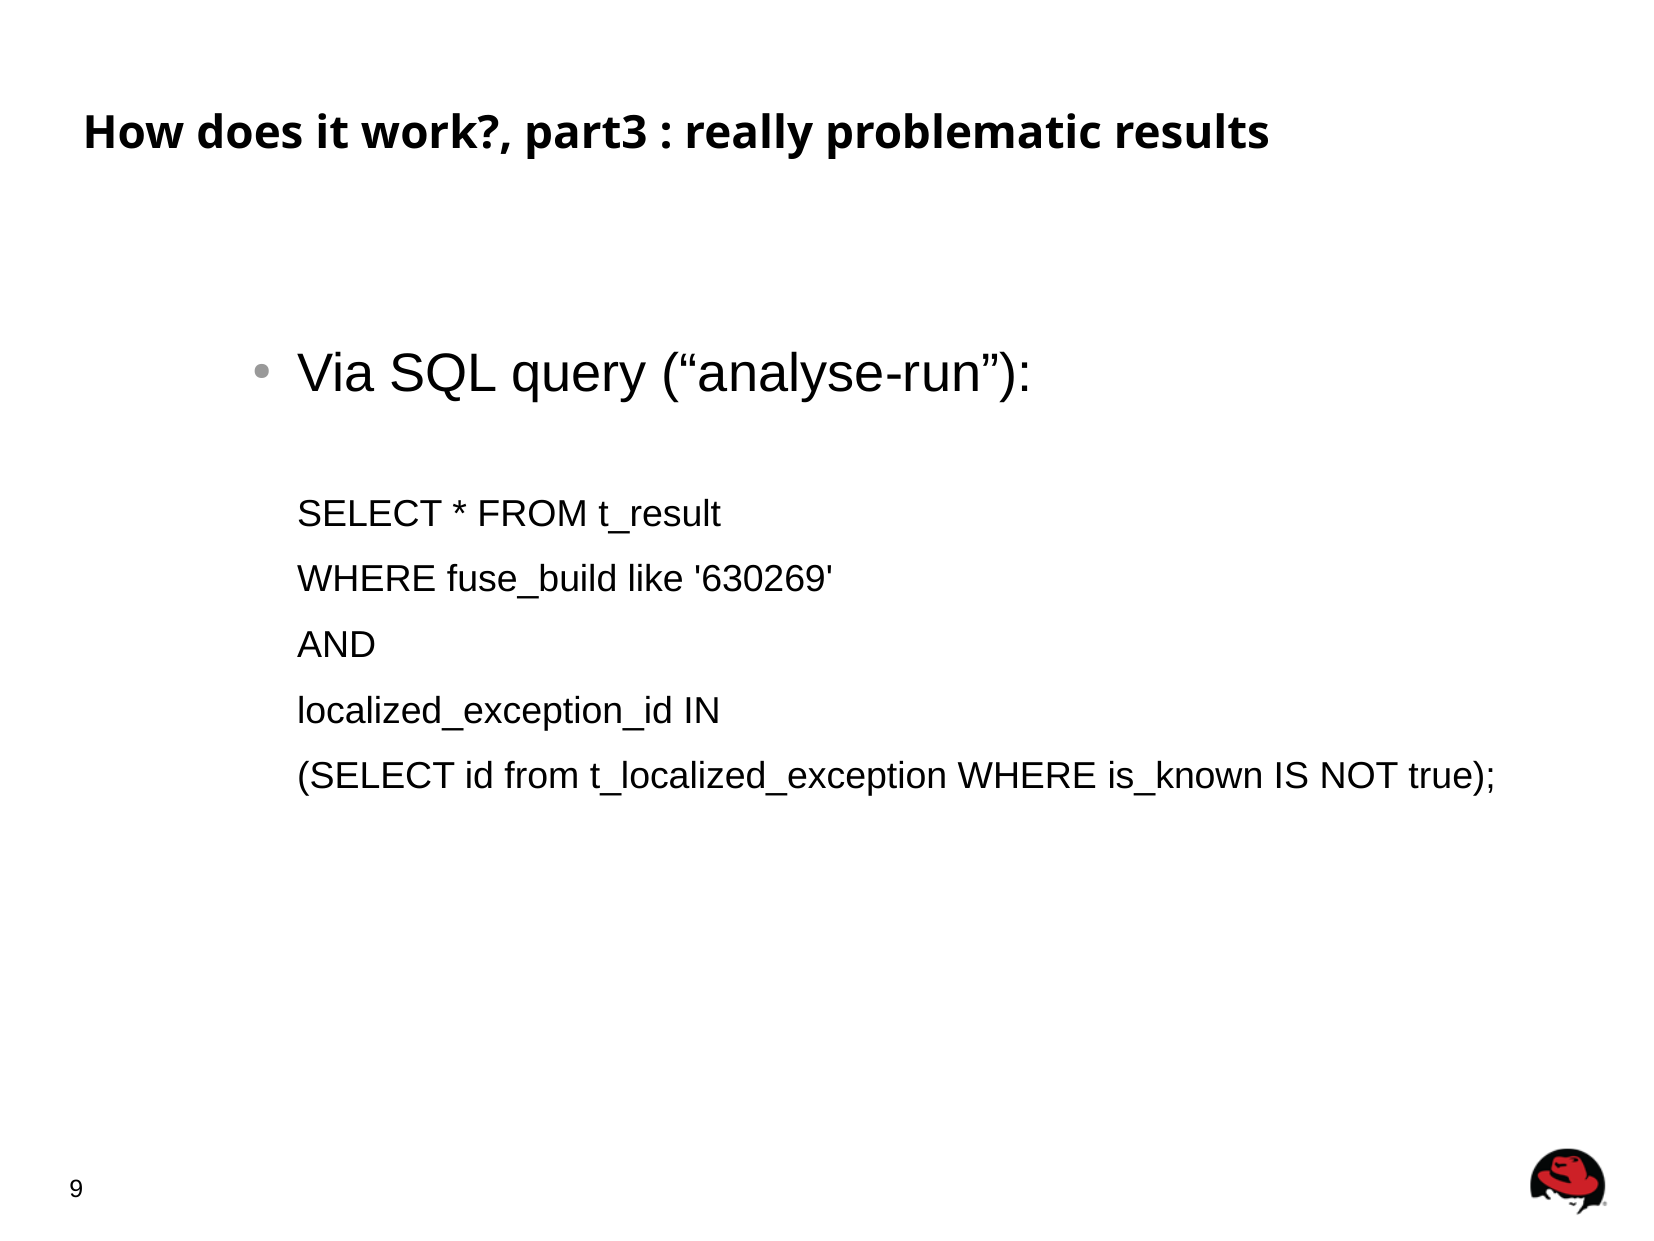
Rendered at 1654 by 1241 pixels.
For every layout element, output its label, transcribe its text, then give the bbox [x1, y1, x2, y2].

title How does it work?, part3 : really problematic results [82, 37, 1571, 226]
picture [1529, 1146, 1613, 1224]
list Via SQL query (“analyse-run”): SELECT * FROM t_result WHERE fuse_build like '630269' AND localized_exception_id IN (SELECT id from t_localized_exception WHERE is_known IS NOT true); [86, 238, 1576, 1129]
